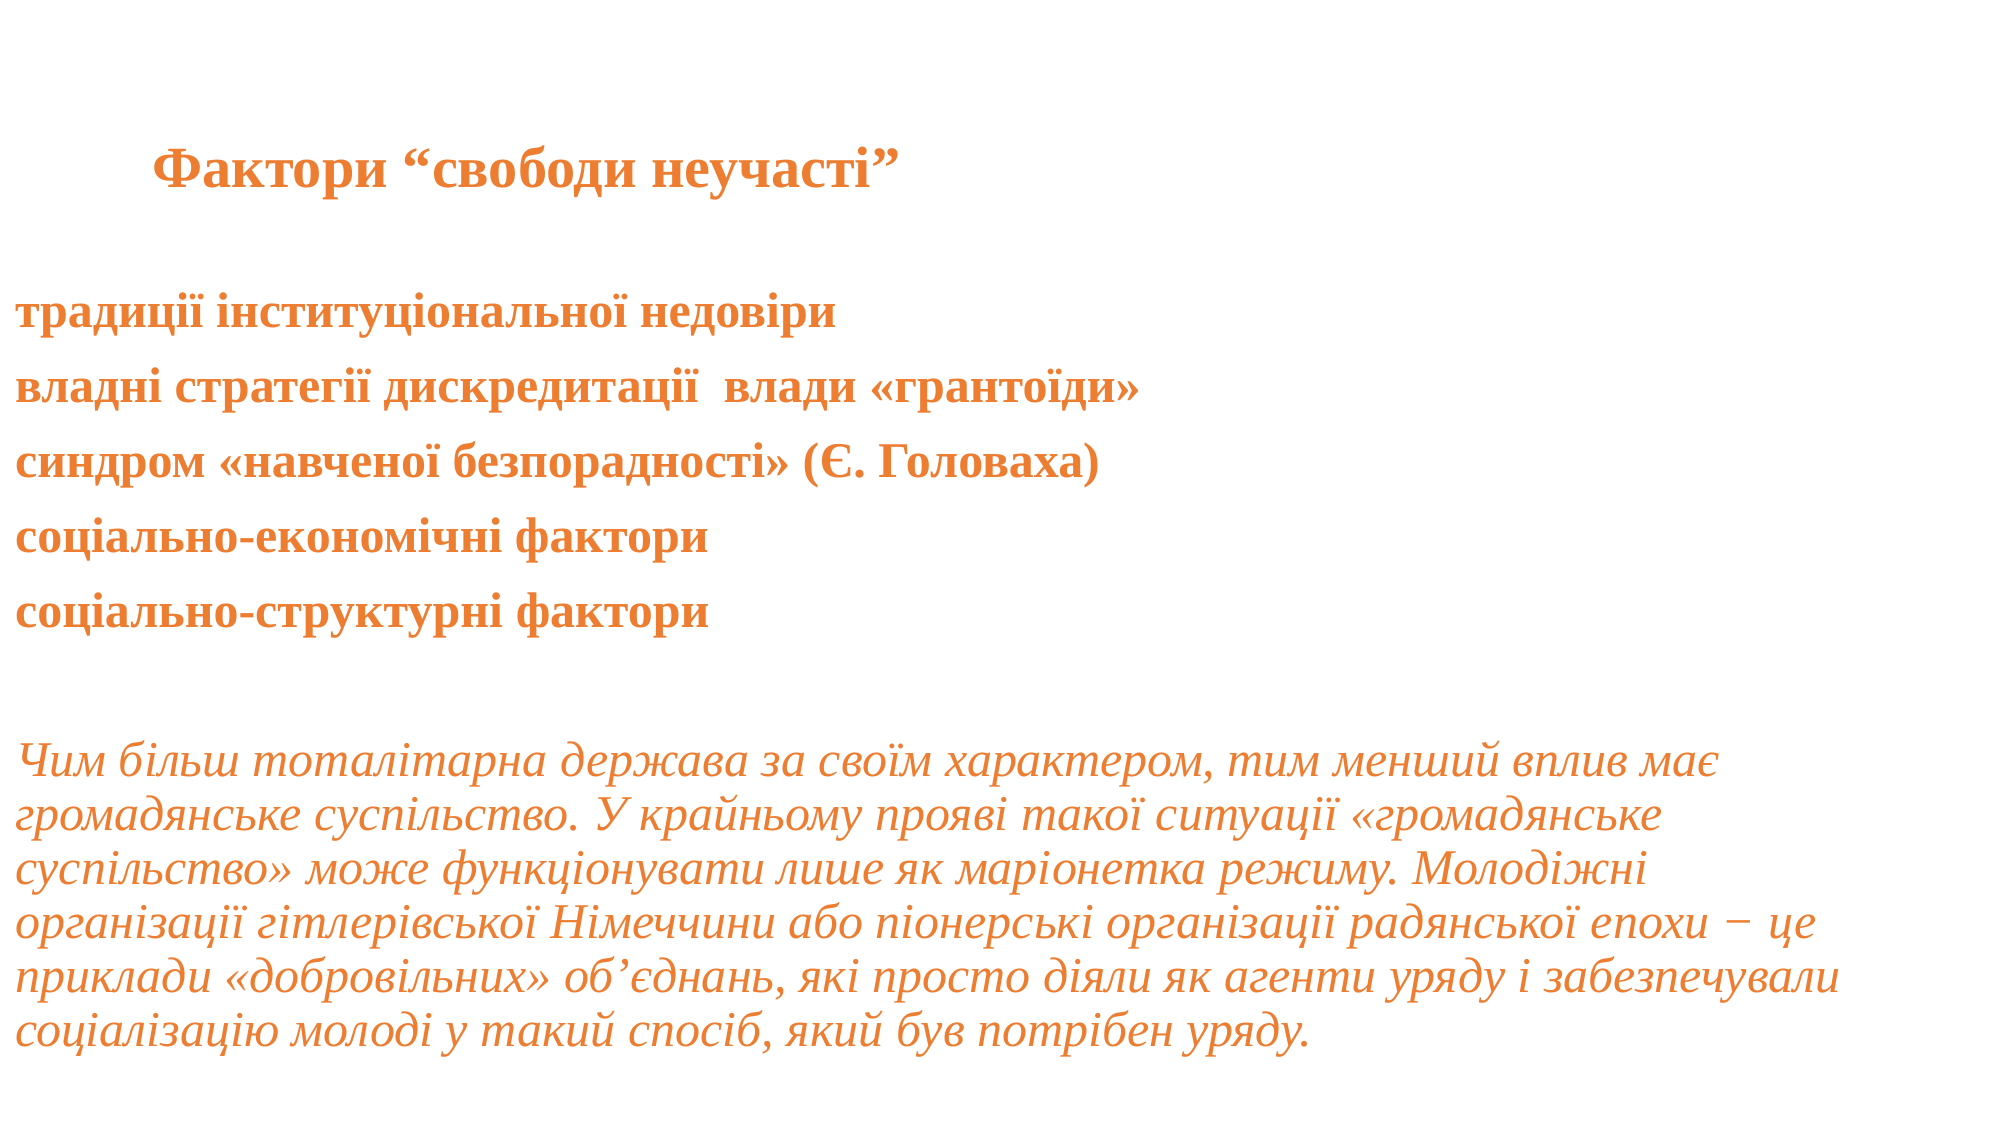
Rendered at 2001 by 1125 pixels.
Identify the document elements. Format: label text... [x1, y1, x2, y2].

title Фактори “свободи неучасті” [137, 59, 1863, 277]
list традиції інституціональної недовіри владні стратегії дискредитації влади «грантоїди» синдром «навченої безпорадності» (Є. Головаха) соціально-економічні фактори соціально-структурні фактори Чим більш тоталітарна держава за своїм характером, тим менший вплив має громадянське суспільство. У крайньому прояві такої ситуації «громадянське суспільство» може функціонувати лише як маріонетка режиму. Молодіжні організації гітлерівської Німеччини або піонерські організації радянської епохи − це приклади «добровільних» об’єднань, які просто діяли як агенти уряду і забезпечували соціалізацію молоді у такий спосіб, який був потрібен уряду. [0, 277, 1863, 1125]
